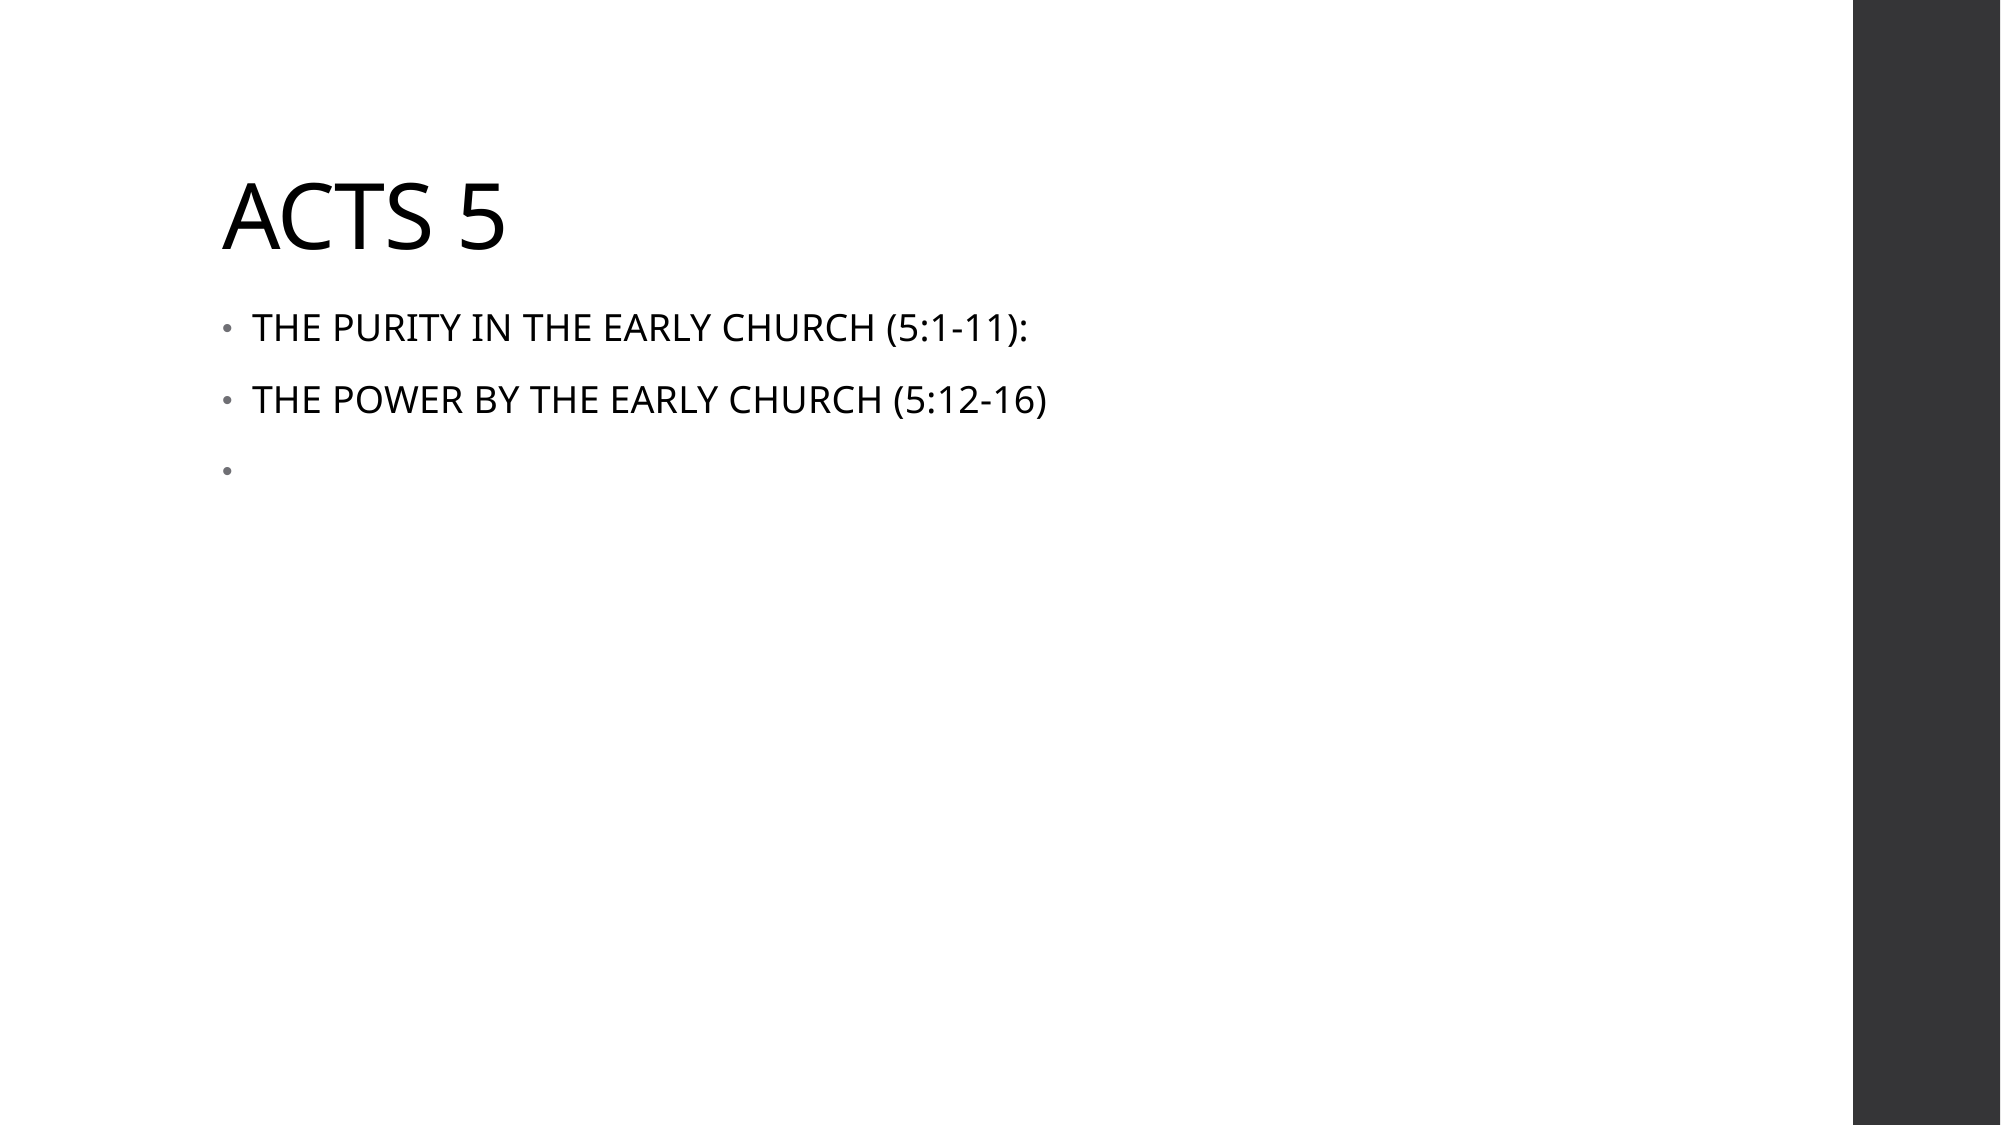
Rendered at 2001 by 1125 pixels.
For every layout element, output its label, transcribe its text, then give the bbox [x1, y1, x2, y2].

list THE PURITY IN THE EARLY CHURCH (5:1-11): THE POWER BY THE EARLY CHURCH (5:12-16) [206, 299, 1617, 1014]
title ACTS 5 [206, 60, 1797, 278]
